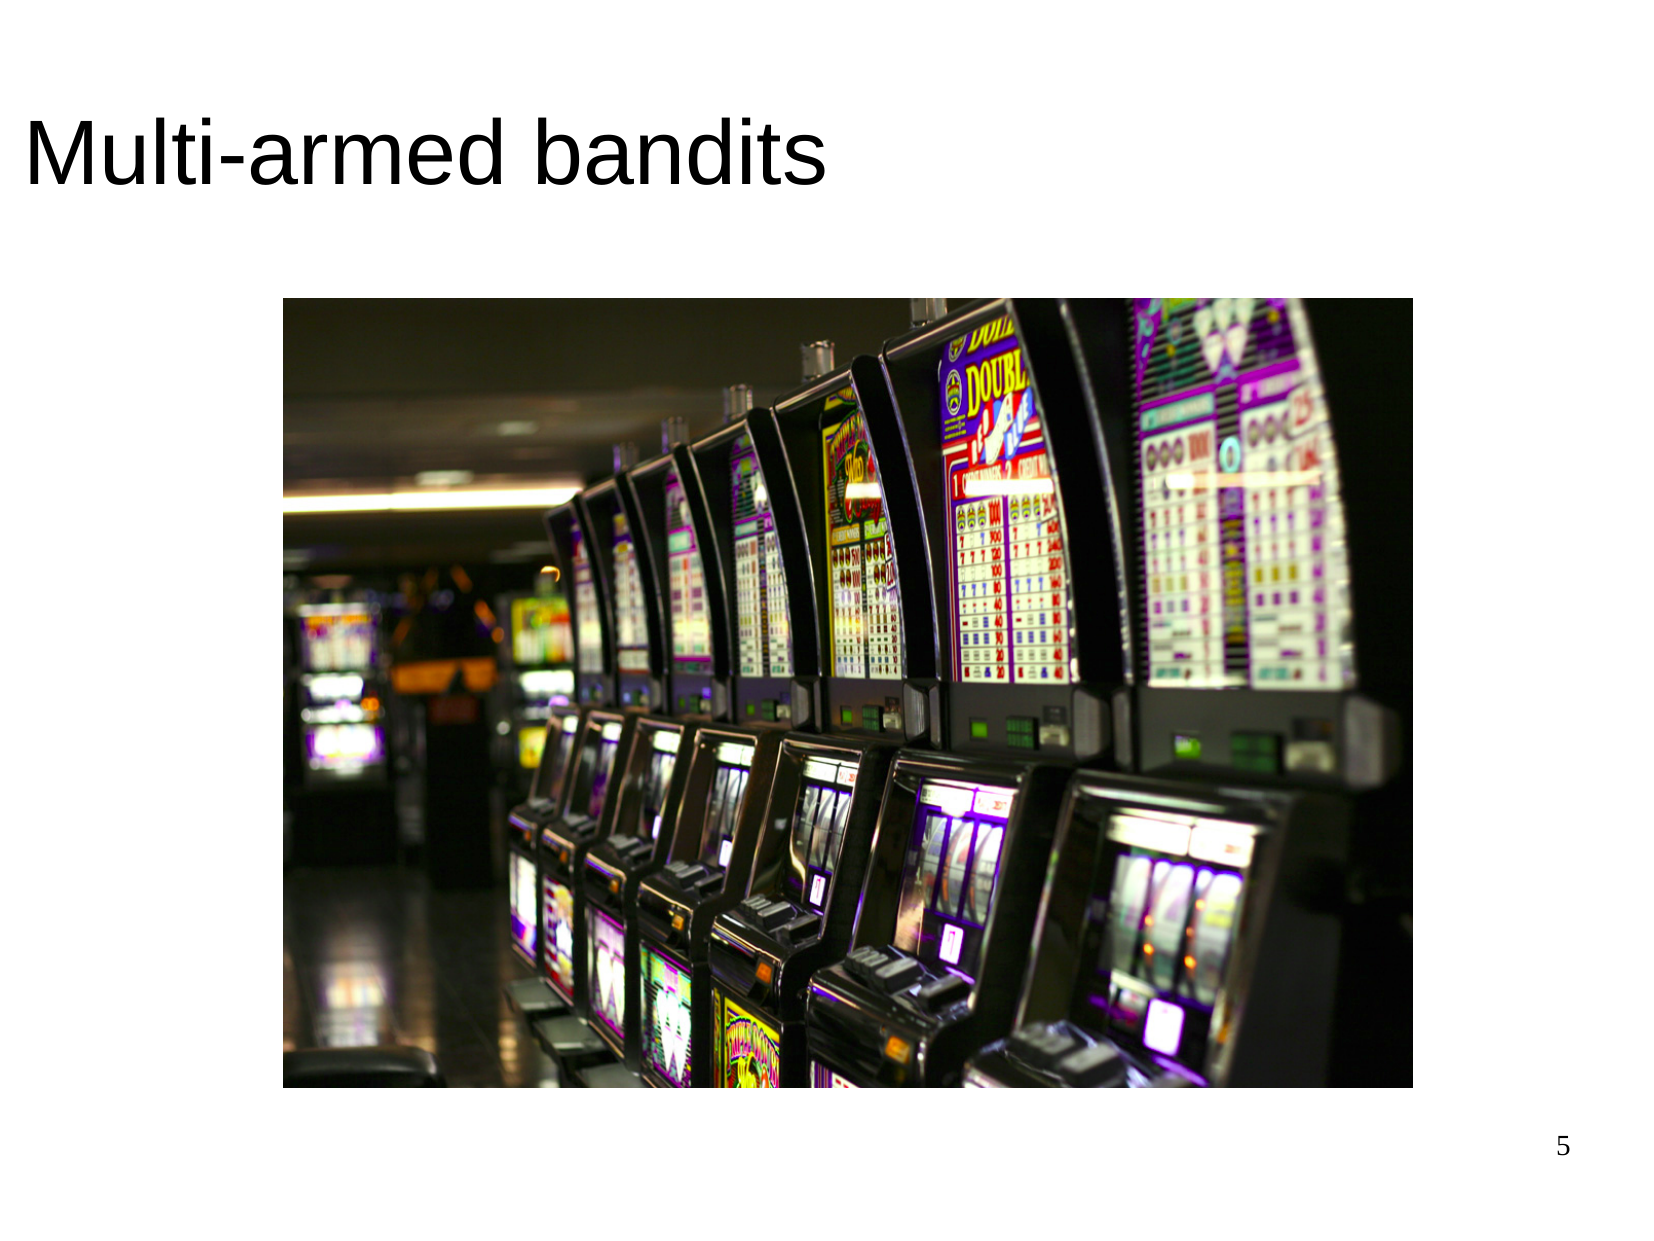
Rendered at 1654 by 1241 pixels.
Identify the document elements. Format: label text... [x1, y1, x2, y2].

picture [283, 298, 1413, 1088]
title Multi-armed bandits [23, 49, 1512, 257]
